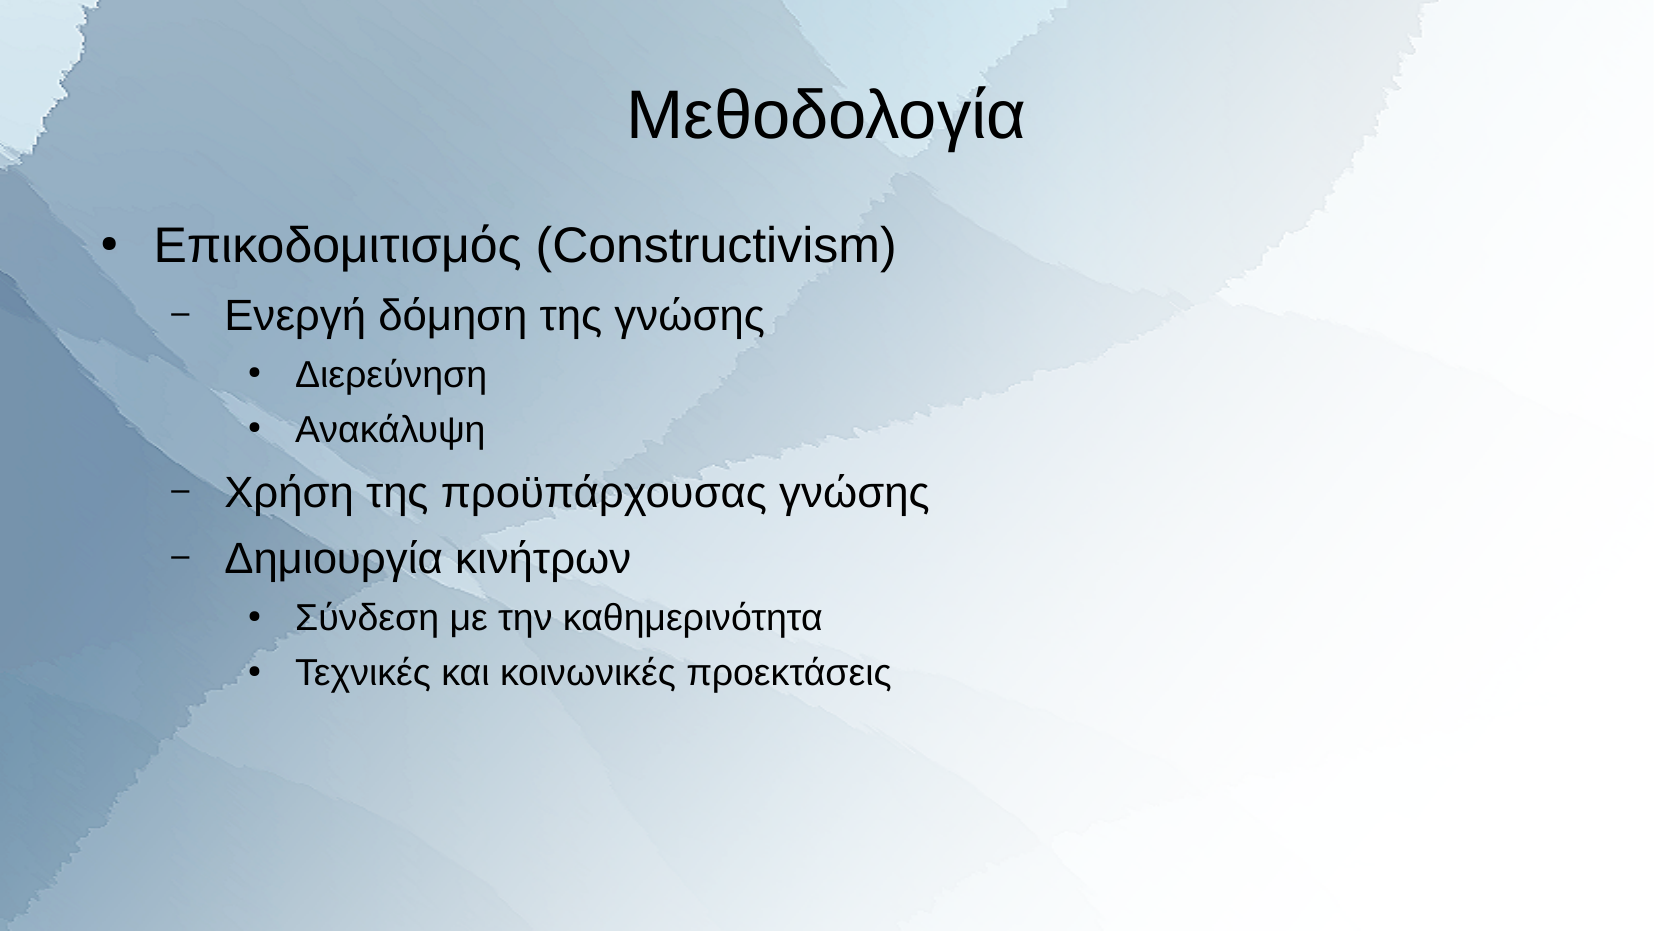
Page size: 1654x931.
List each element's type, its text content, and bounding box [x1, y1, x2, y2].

picture [0, 0, 1654, 931]
list Επικοδομιτισμός (Constructivism) Ενεργή δόμηση της γνώσης Διερεύνηση Ανακάλυψη Χρήση της προϋπάρχουσας γνώσης Δημιουργία κινήτρων Σύνδεση με την καθημερινότητα Τεχνικές και κοινωνικές προεκτάσεις [82, 217, 1571, 758]
title Μεθοδολογία [82, 37, 1571, 193]
